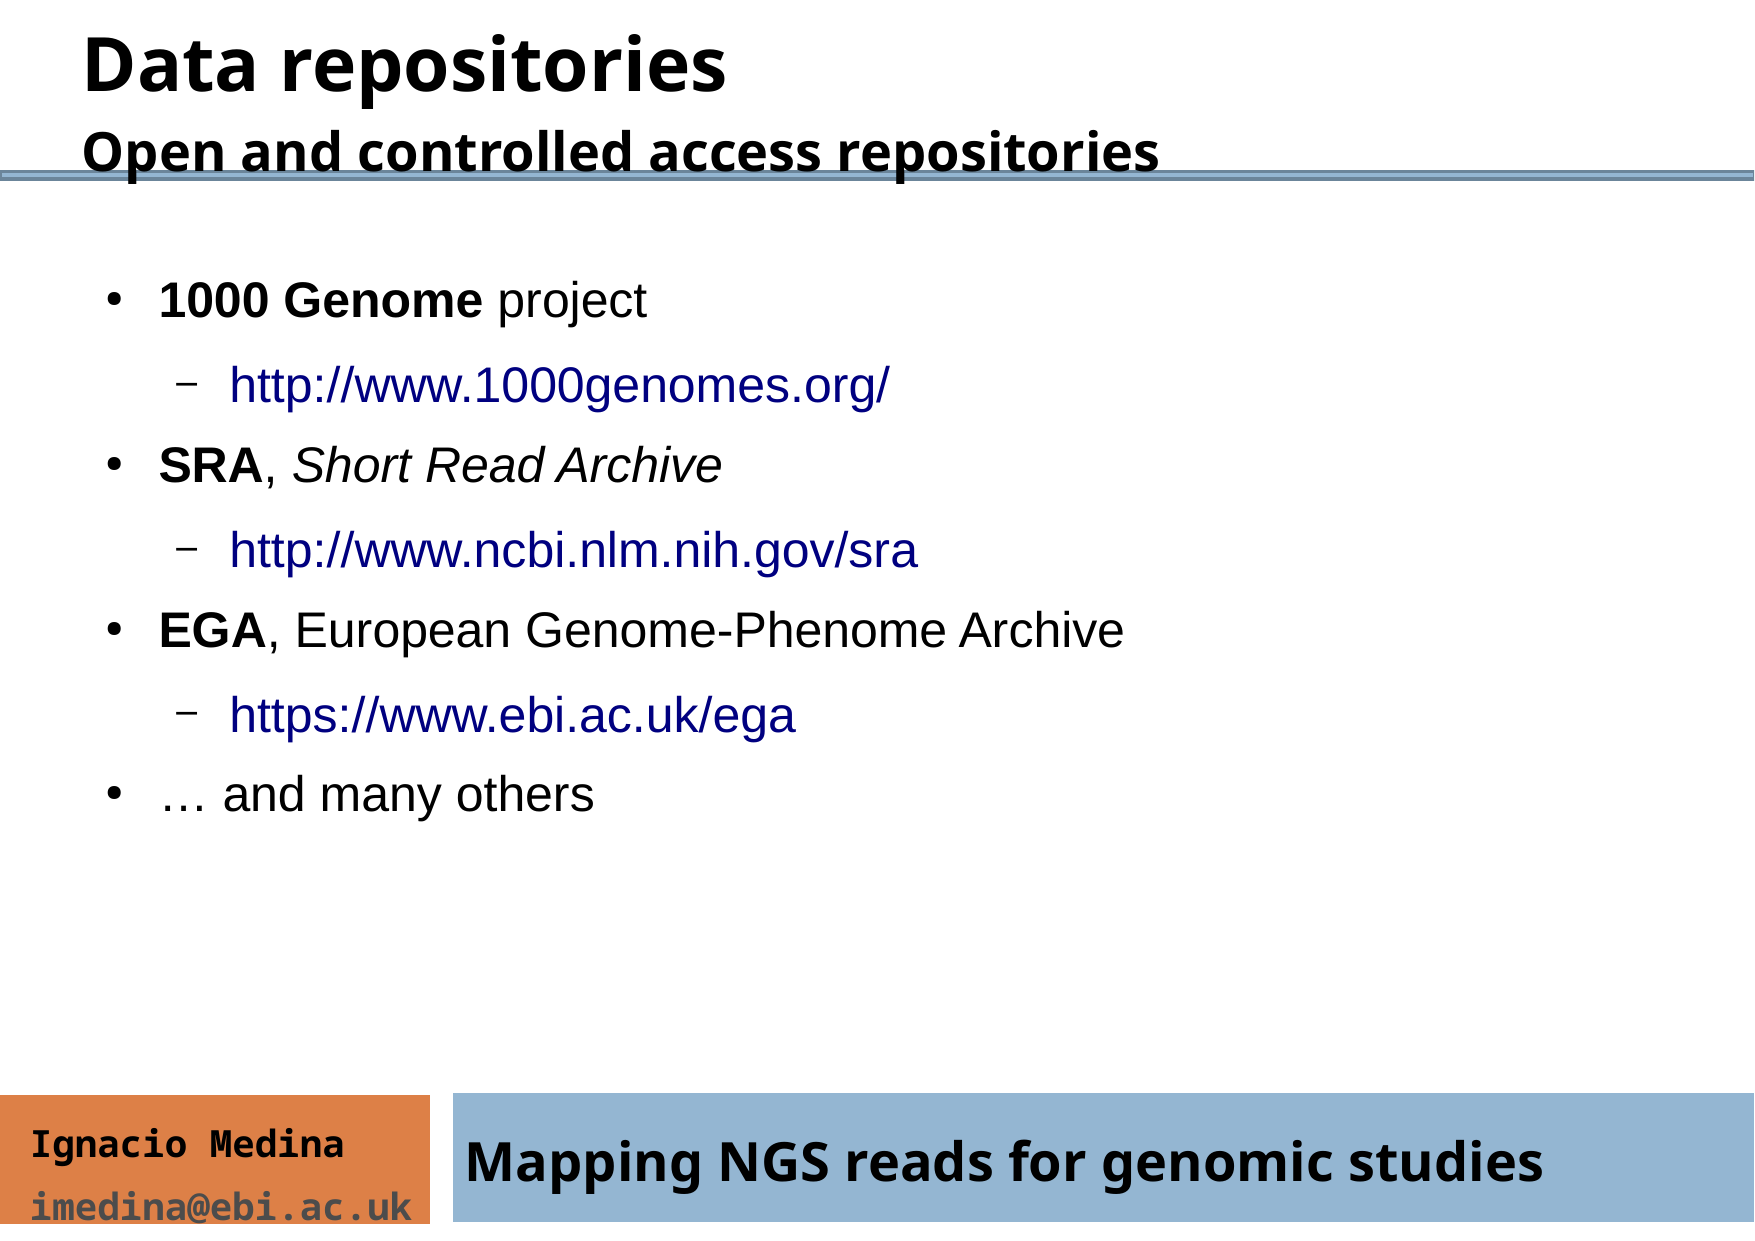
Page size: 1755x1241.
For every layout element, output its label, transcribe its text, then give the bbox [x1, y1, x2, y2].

text_box [136, 171, 896, 179]
text_box Data repositories Open and controlled access repositories [67, 3, 1688, 169]
text_box [0, 171, 128, 179]
text_box [904, 171, 1754, 179]
list 1000 Genome project http://www.1000genomes.org/ SRA, Short Read Archive http://www.ncbi.nlm.nih.gov/sra EGA, European Genome-Phenome Archive https://www.ebi.ac.uk/ega … and many others [87, 272, 1632, 992]
text_box Mapping NGS reads for genomic studies [450, 1116, 1726, 1195]
text_box Ignacio Medina imedina@ebi.ac.uk [15, 1110, 436, 1224]
